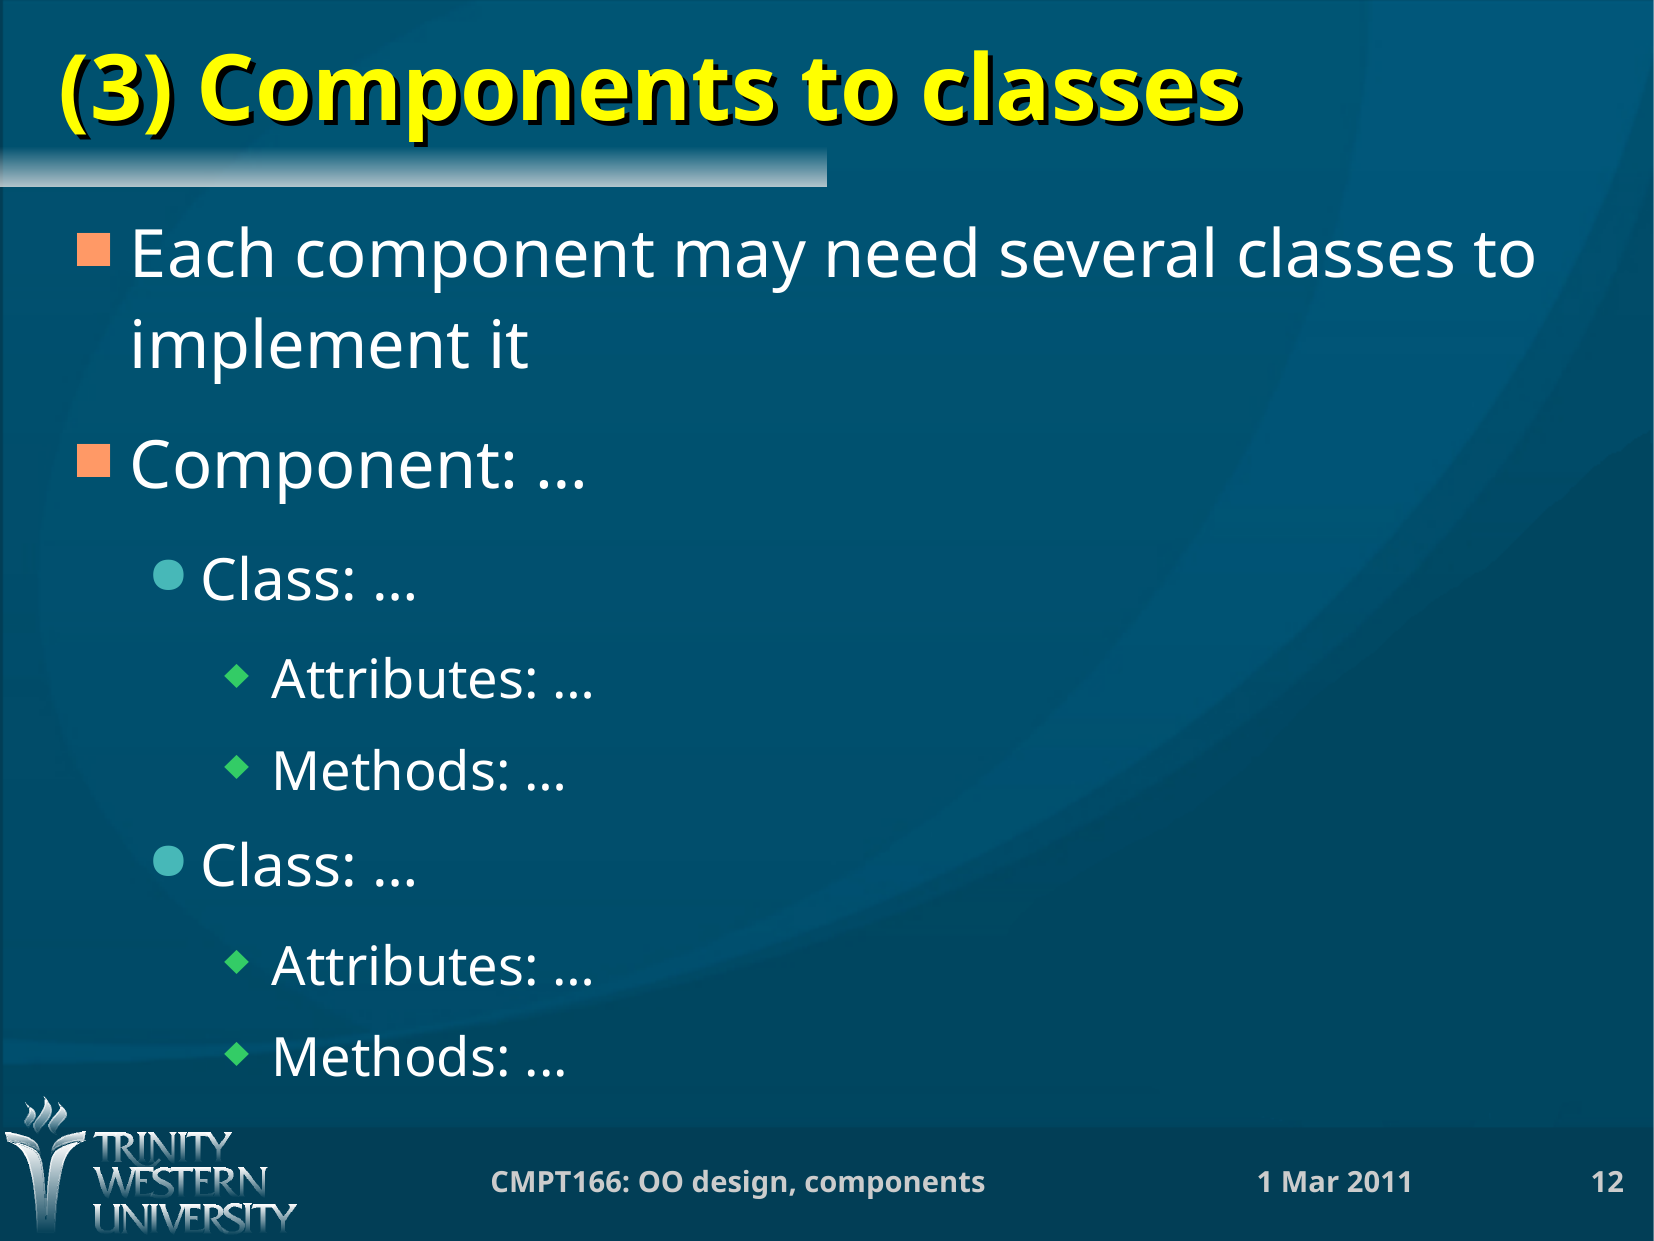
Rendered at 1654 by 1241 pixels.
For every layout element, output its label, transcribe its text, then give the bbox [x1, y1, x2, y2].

title (3) Components to classes [59, 19, 1595, 148]
list Name: … Description: … Interface to (component): ... Interface to (component): ... [0, 154, 827, 158]
list Each component may need several classes to implement it Component: … Class: … Attributes: … Methods: … Class: … Attributes: … Methods: ... [59, 206, 1625, 1026]
picture [38, 1227, 54, 1232]
